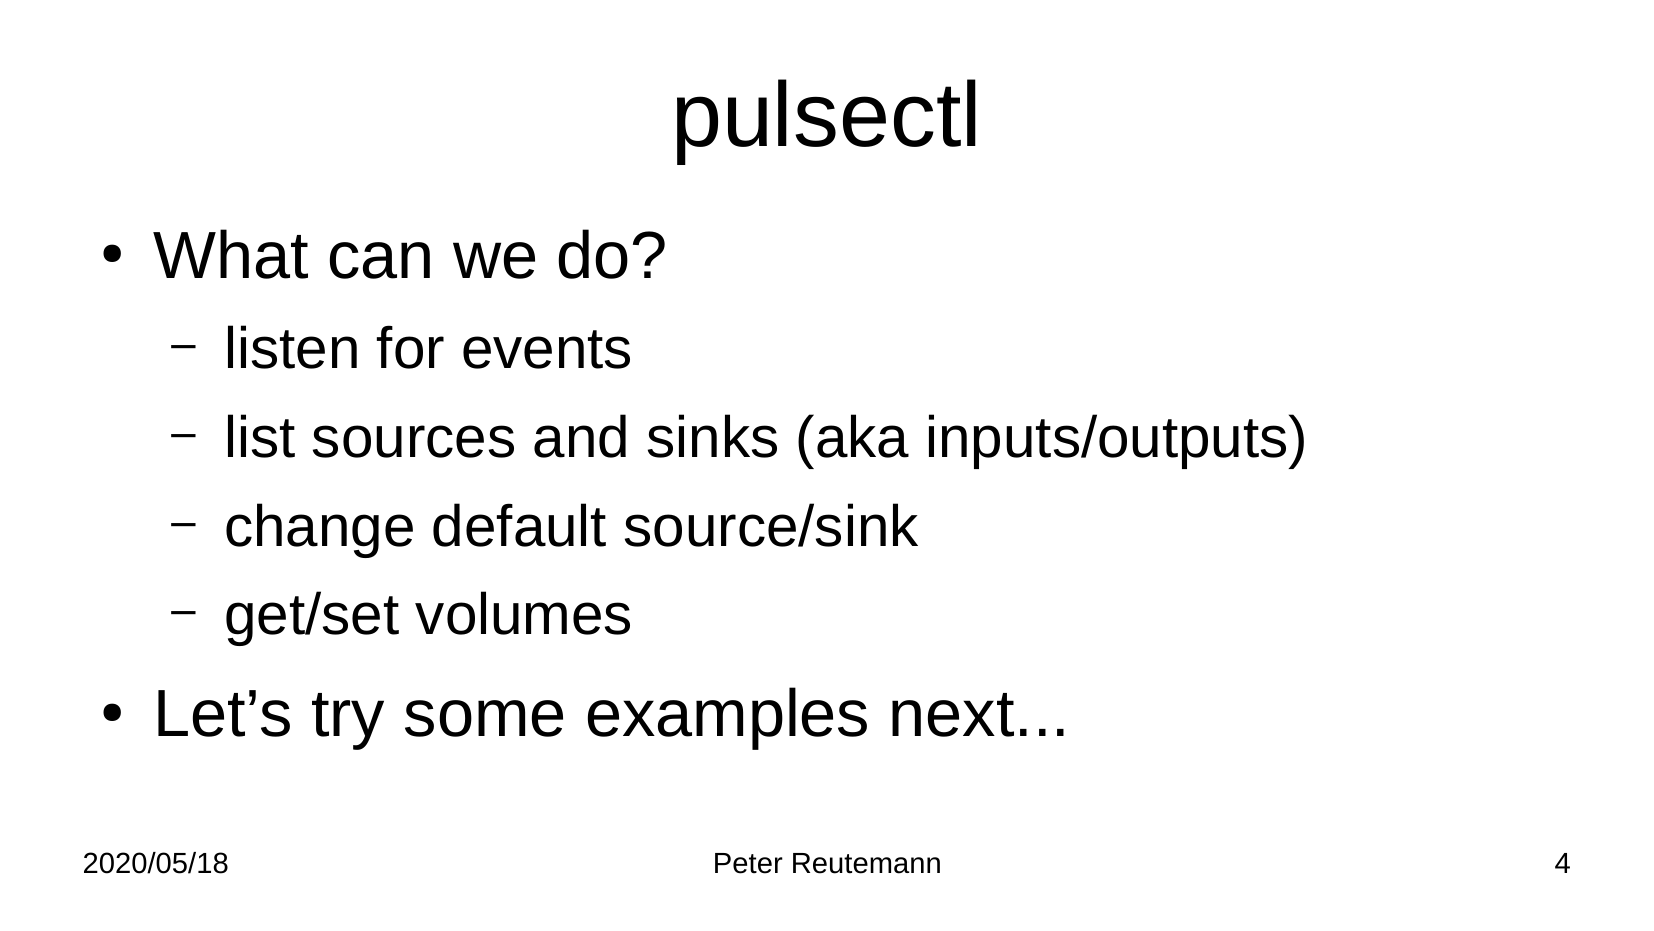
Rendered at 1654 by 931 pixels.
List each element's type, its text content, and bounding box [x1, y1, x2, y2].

title pulsectl [82, 37, 1571, 193]
list What can we do? listen for events list sources and sinks (aka inputs/outputs) change default source/sink get/set volumes Let’s try some examples next... [82, 217, 1571, 758]
